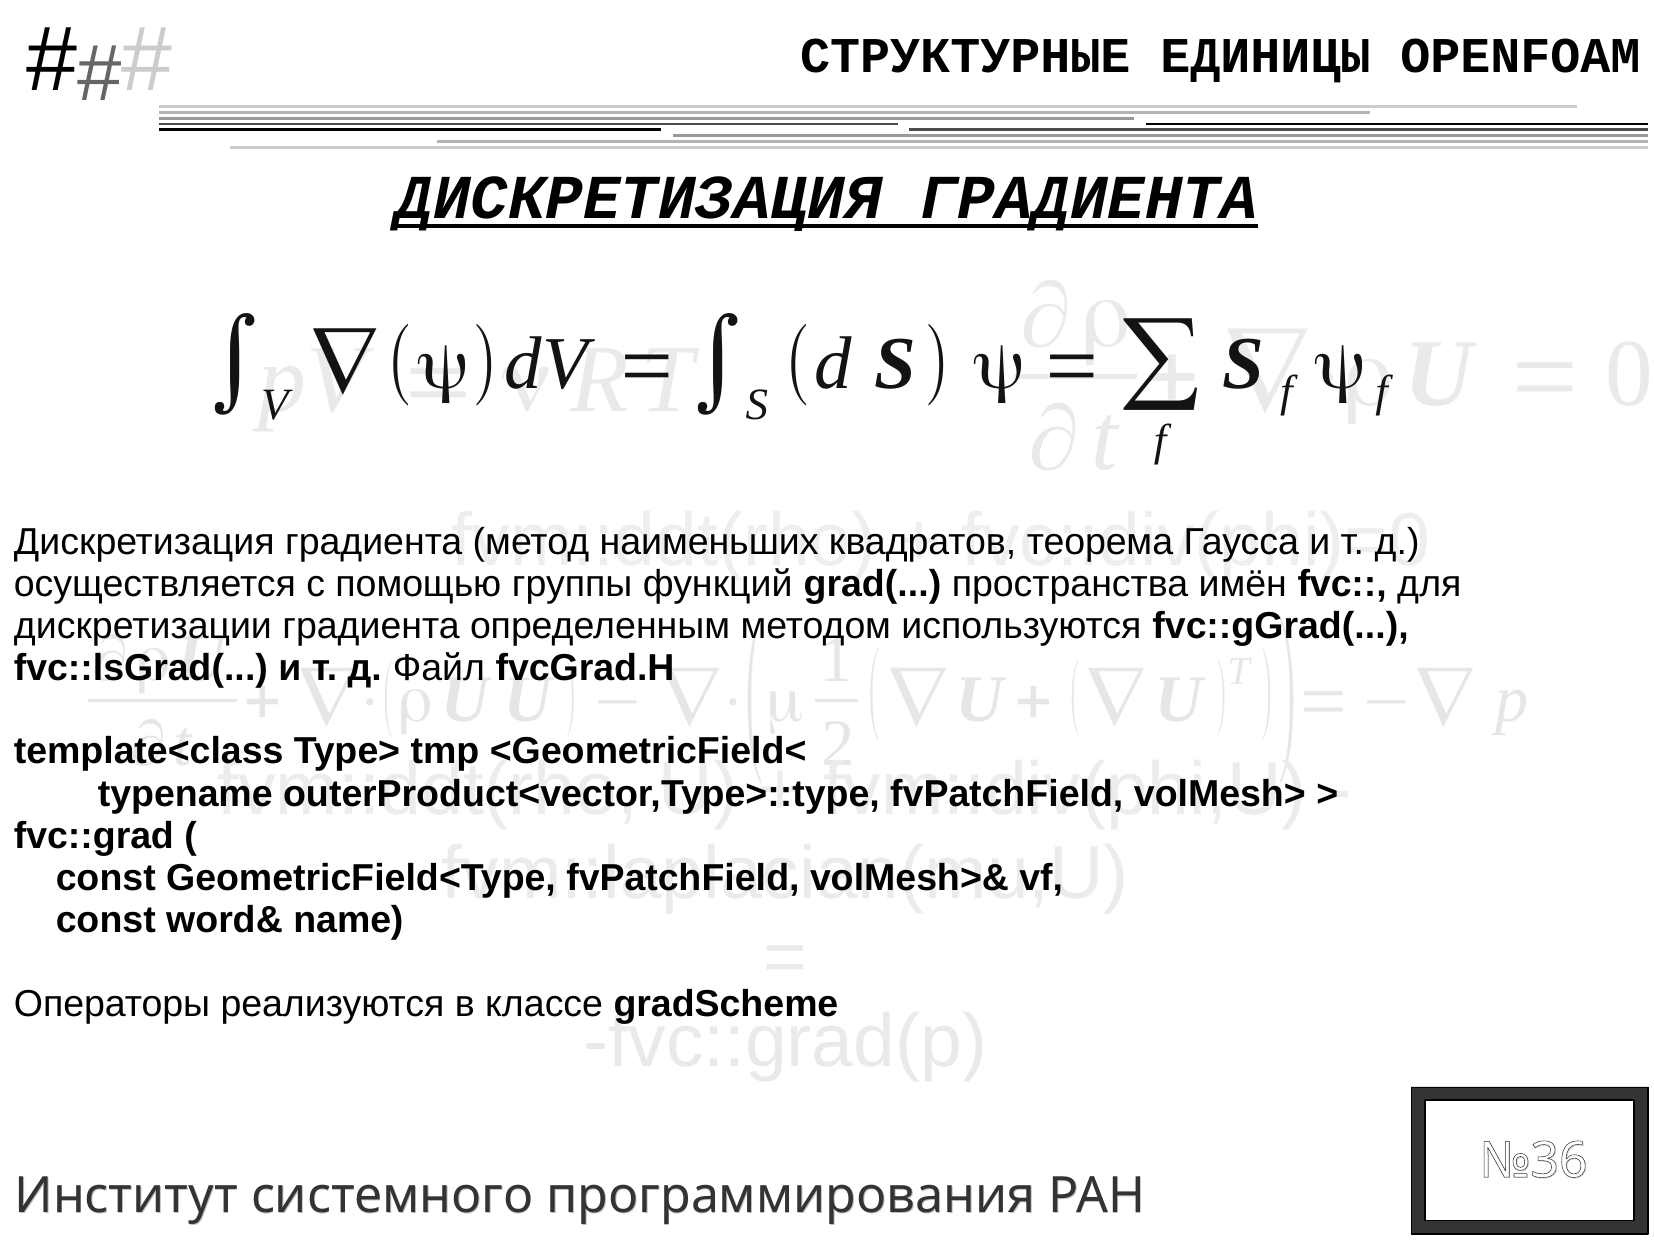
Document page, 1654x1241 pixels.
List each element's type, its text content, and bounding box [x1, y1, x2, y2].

chart [198, 307, 1395, 465]
title ДИСКРЕТИЗАЦИЯ ГРАДИЕНТА [0, 147, 1654, 257]
text_box Дискретизация градиента (метод наименьших квадратов, теорема Гаусса и т. д.) осуществляется с помощью группы функций grad(...) пространства имён fvc::, для дискретизации градиента определенным методом используются fvc::gGrad(...), fvc::lsGrad(...) и т. д. Файл fvcGrad.H template<class Type> tmp <GeometricField< typename outerProduct<vector,Type>::type, fvPatchField, volMesh> > fvc::grad ( const GeometricField<Type, fvPatchField, volMesh>& vf, const word& name) Операторы реализуются в классе gradScheme [0, 512, 1654, 1032]
